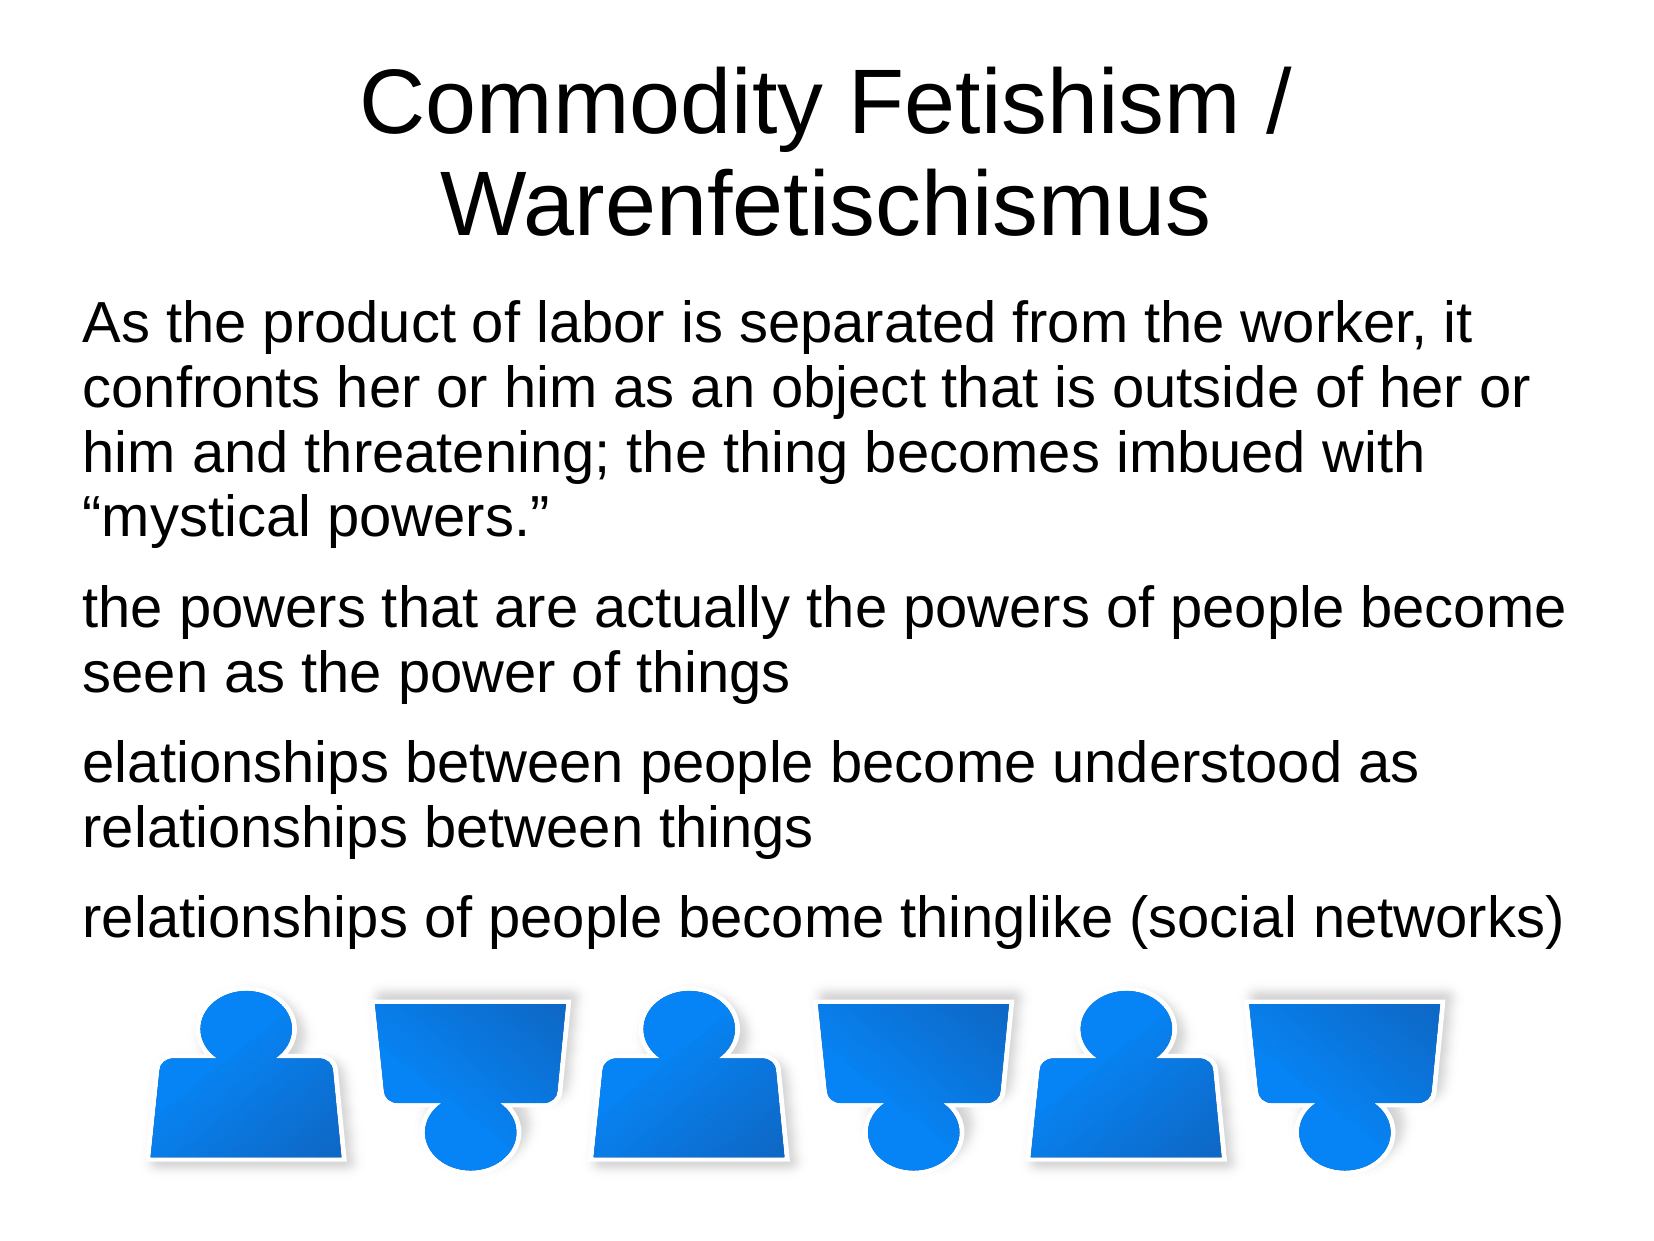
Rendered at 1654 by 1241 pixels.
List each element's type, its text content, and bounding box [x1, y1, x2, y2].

title Commodity Fetishism / Warenfetischismus [82, 49, 1571, 257]
list As the product of labor is separated from the worker, it confronts her or him as an object that is outside of her or him and threatening; the thing becomes imbued with “mystical powers.” the powers that are actually the powers of people become seen as the power of things elationships between people become understood as relationships between things relationships of people become thinglike (social networks) [82, 290, 1571, 1010]
picture [129, 968, 1477, 1193]
